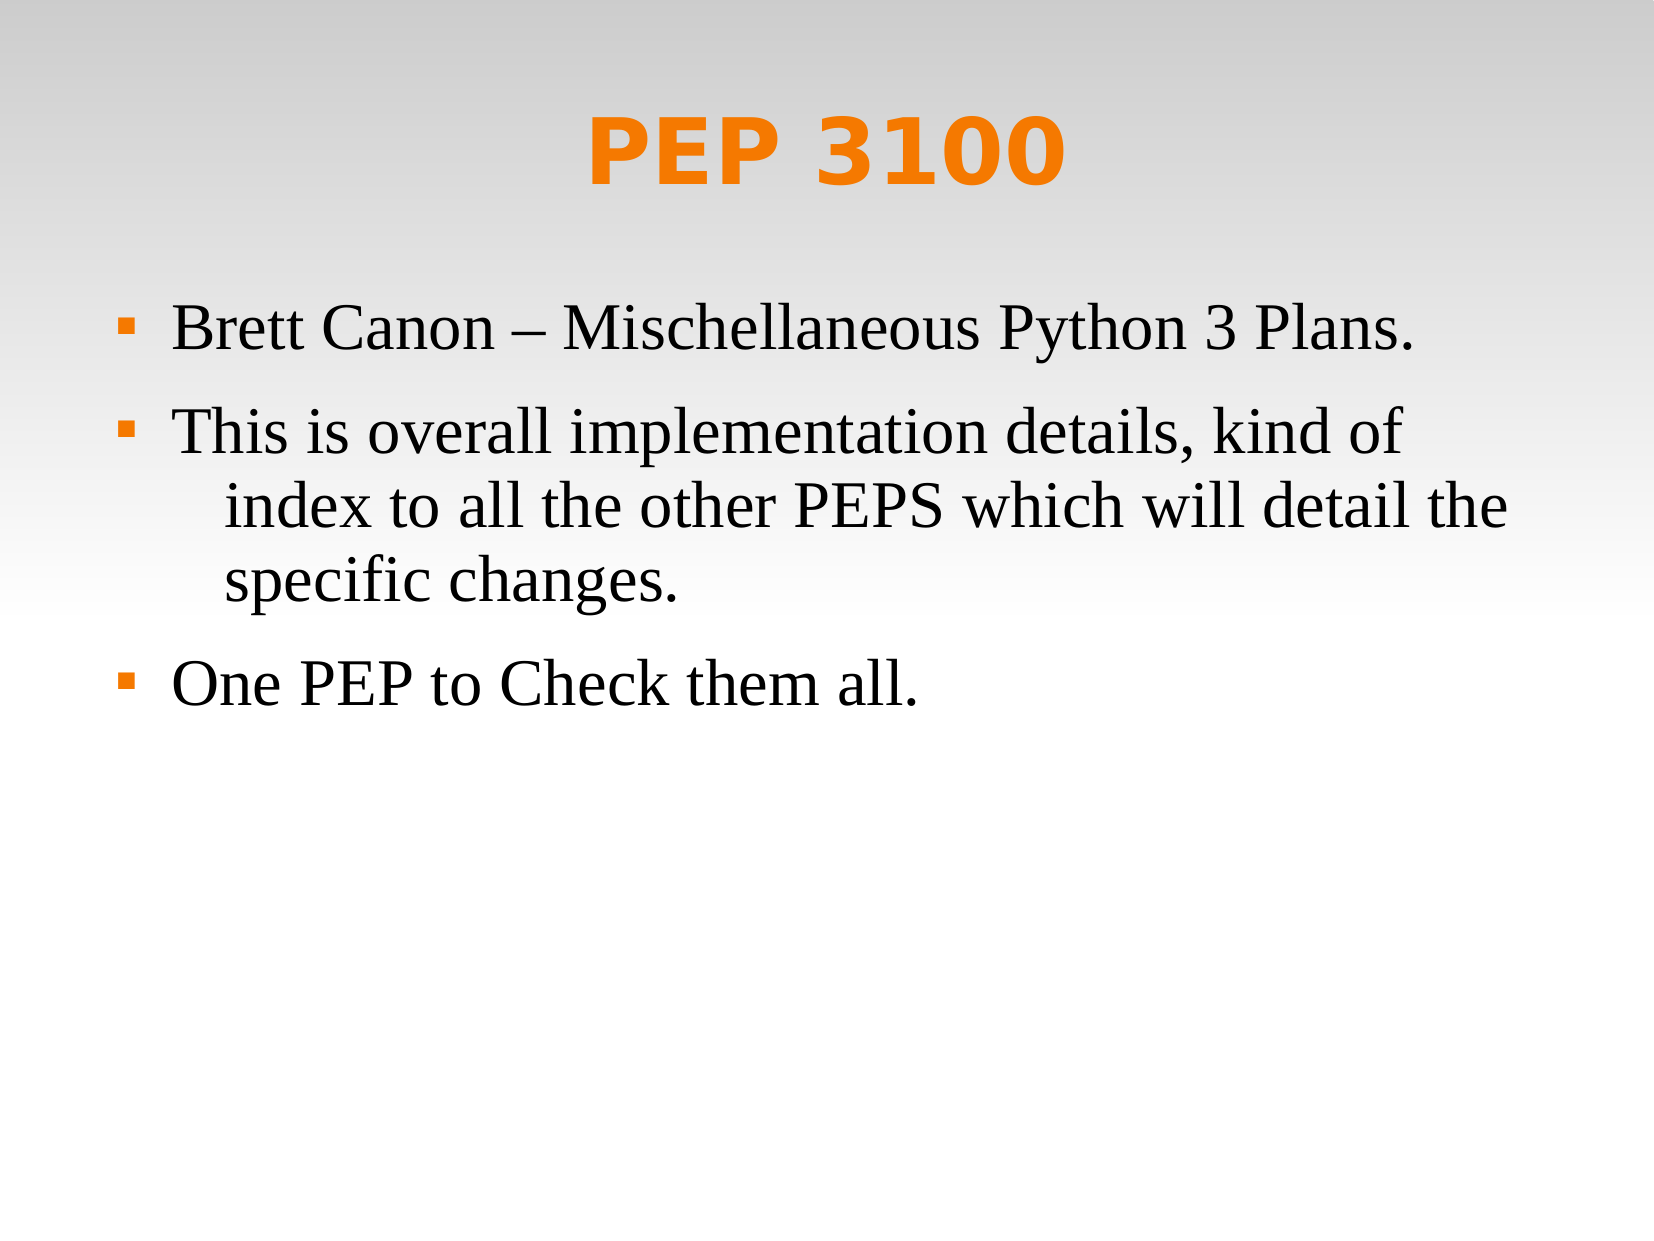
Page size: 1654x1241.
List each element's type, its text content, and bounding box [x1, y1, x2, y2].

list Brett Canon – Mischellaneous Python 3 Plans. This is overall implementation details, kind of index to all the other PEPS which will detail the specific changes. One PEP to Check them all. [82, 290, 1571, 1094]
title PEP 3100 [82, 56, 1571, 250]
